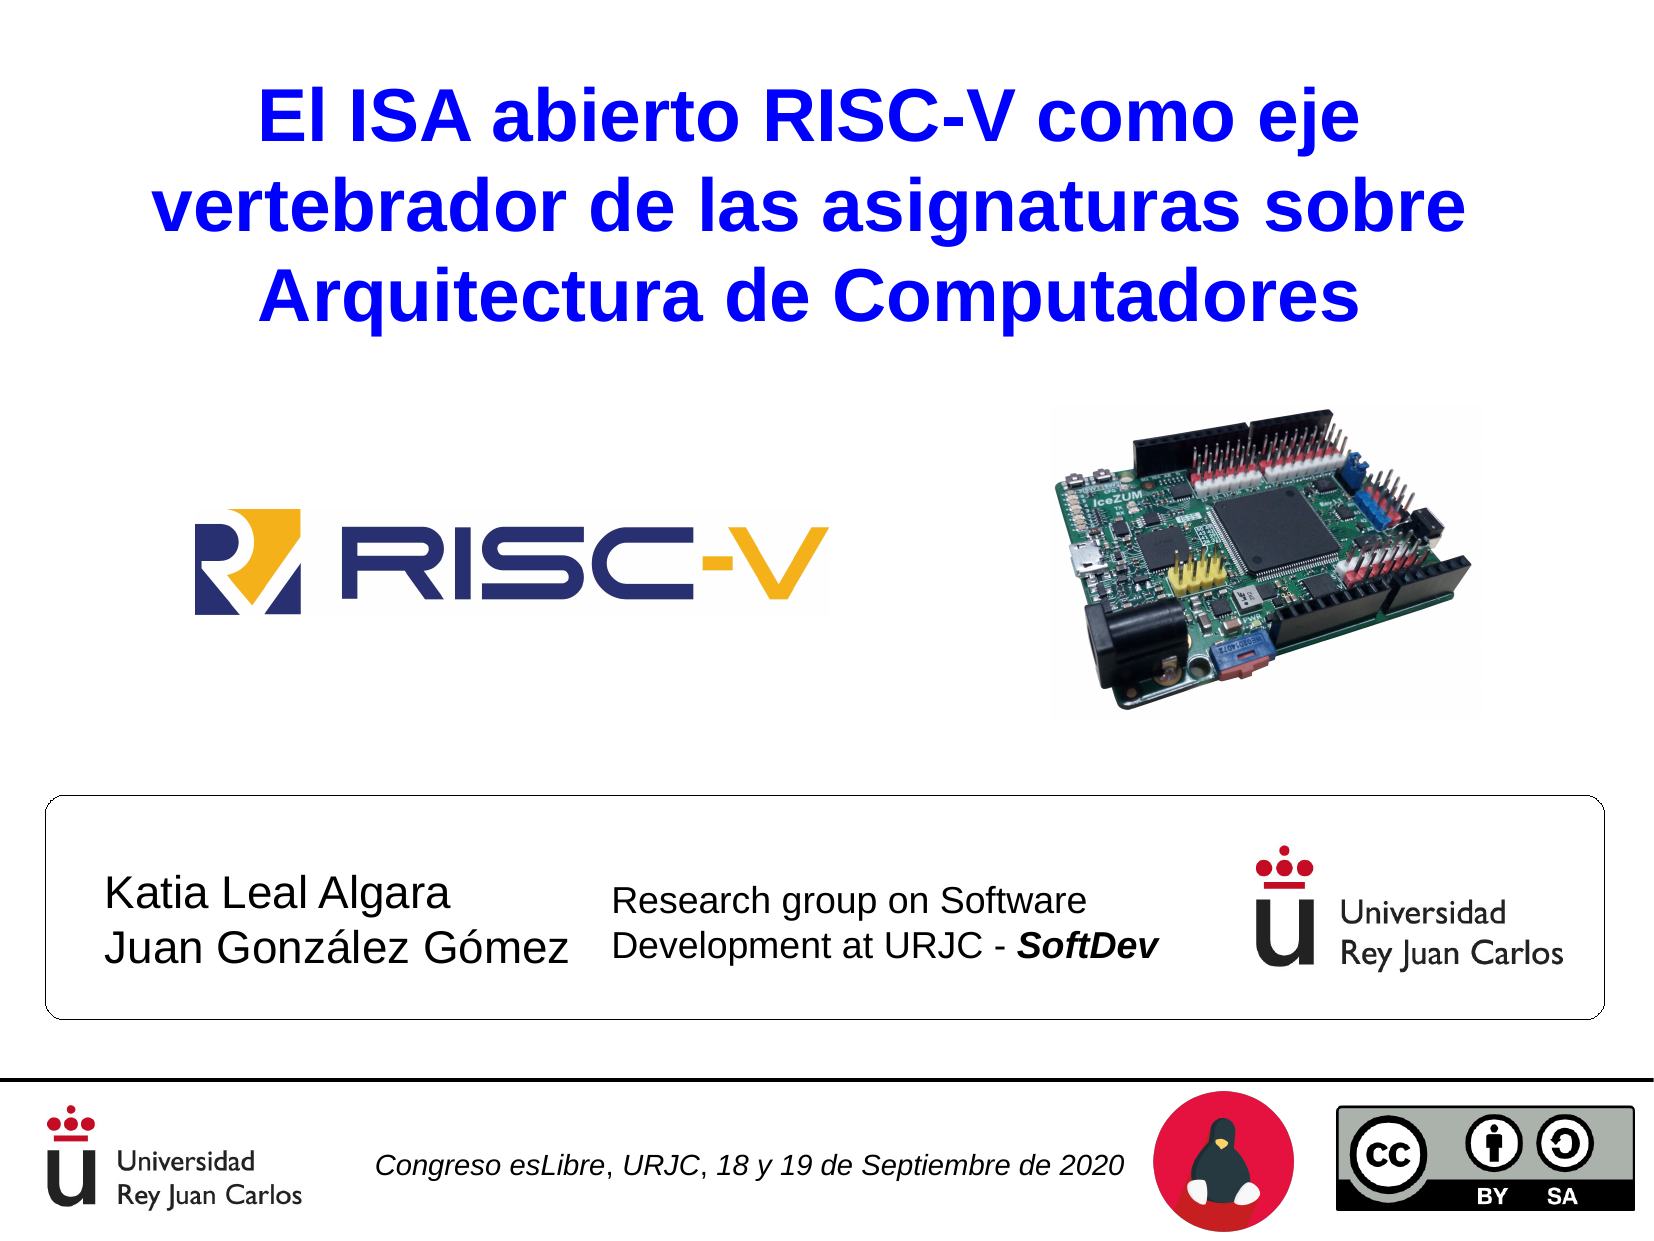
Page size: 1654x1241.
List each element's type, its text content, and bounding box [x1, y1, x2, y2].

picture [1050, 404, 1482, 720]
picture [30, 1094, 315, 1220]
picture [1153, 1091, 1294, 1232]
picture [1235, 832, 1579, 983]
text_box Katia Leal Algara Juan González Gómez [89, 855, 600, 973]
text_box [45, 795, 1605, 1020]
text_box El ISA abierto RISC-V como eje vertebrador de las asignaturas sobre Arquitectura de Computadores [149, 75, 1470, 327]
text_box Research group on Software Development at URJC - SoftDev [596, 868, 1236, 1021]
picture [1336, 1094, 1635, 1221]
picture [195, 509, 829, 615]
text_box Congreso esLibre, URJC, 18 y 19 de Septiembre de 2020 [359, 1139, 1153, 1215]
